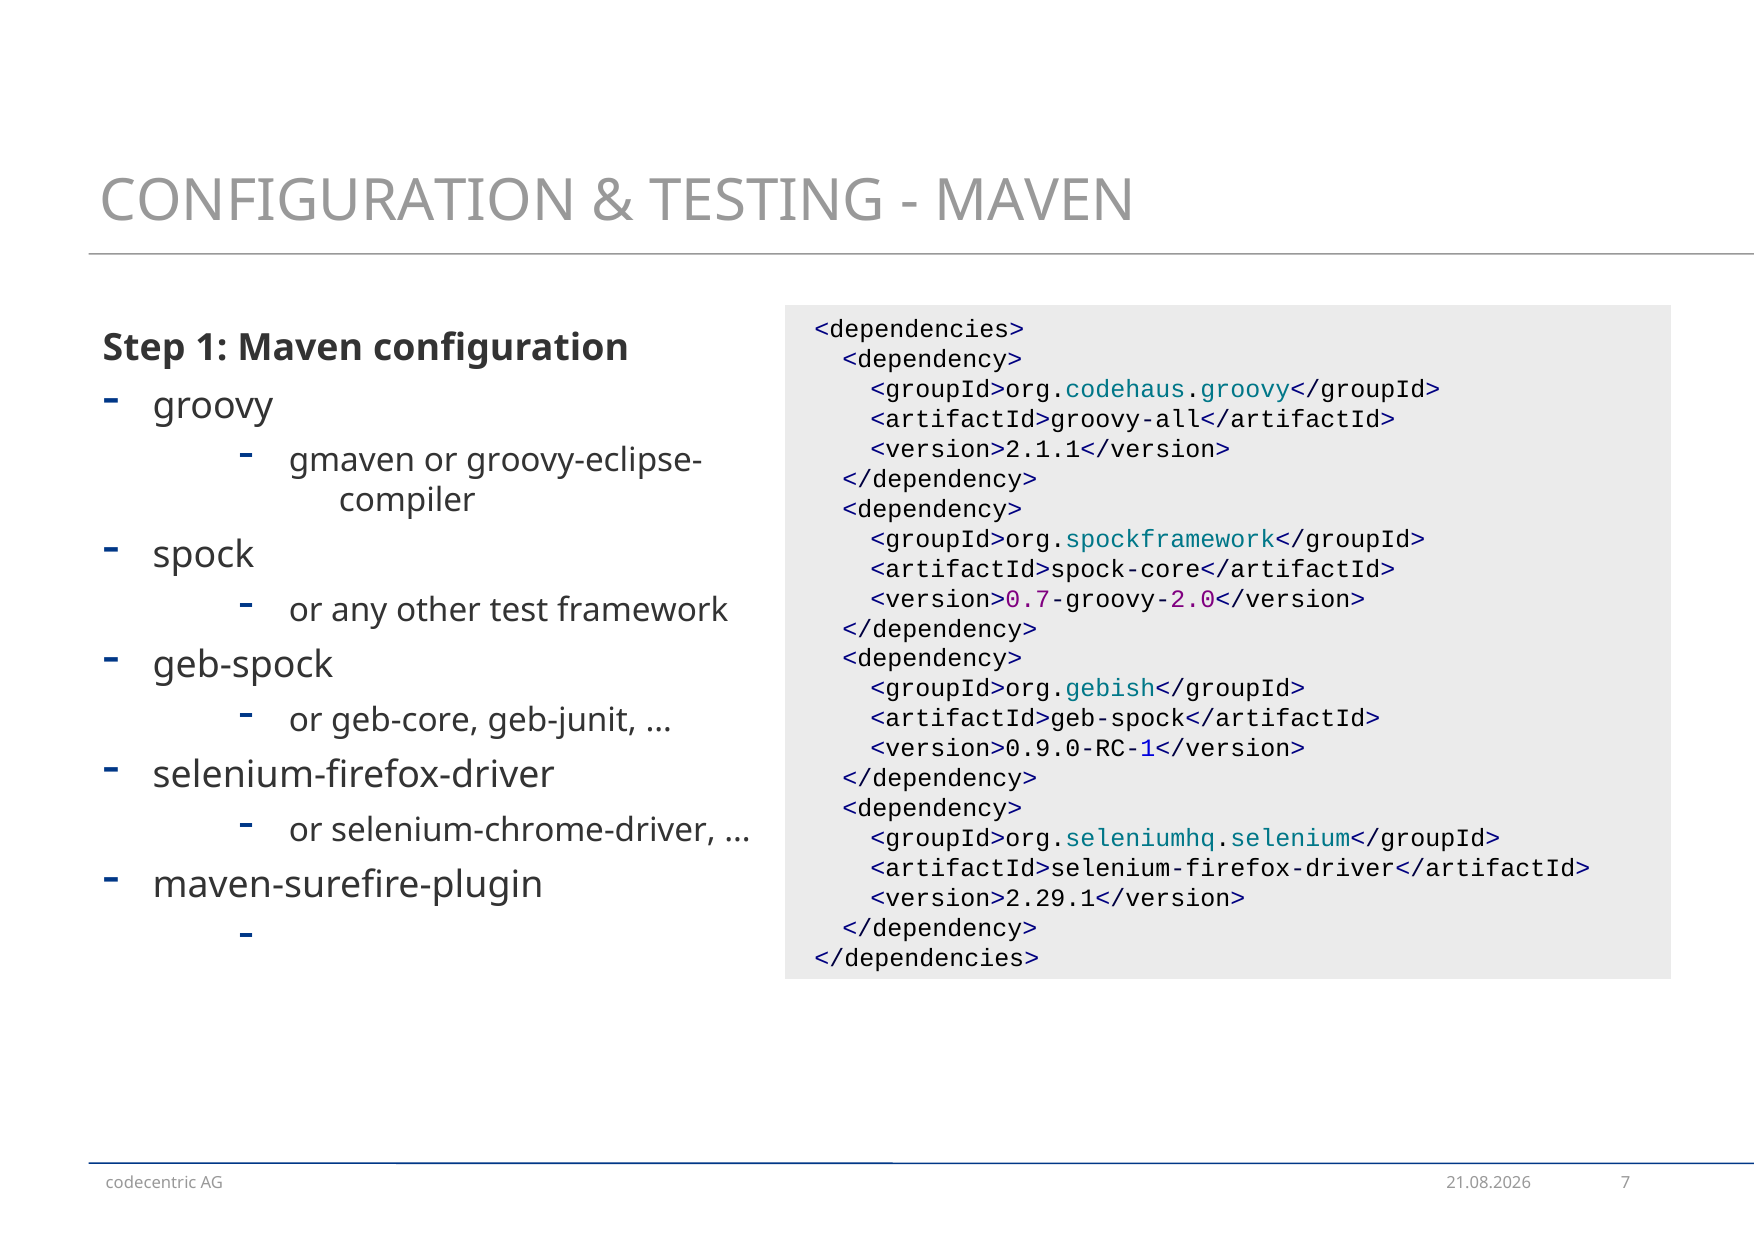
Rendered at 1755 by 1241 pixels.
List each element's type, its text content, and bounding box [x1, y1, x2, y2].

text_box 23.02.2013 [1429, 1163, 1603, 1219]
text_box [1603, 1163, 1697, 1219]
title Configuration & Testing - Maven [82, 153, 1695, 223]
list Step 1: Maven configuration groovy gmaven or groovy-eclipse-compiler spock or any other test framework geb-spock or geb-core, geb-junit, … selenium-firefox-driver or selenium-chrome-driver, … maven-surefire-plugin [85, 313, 783, 1093]
text_box <dependencies> <dependency> <groupId>org.codehaus.groovy</groupId> <artifactId>groovy-all</artifactId> <version>2.1.1</version> </dependency> <dependency> <groupId>org.spockframework</groupId> <artifactId>spock-core</artifactId> <version>0.7-groovy-2.0</version> </dependency> <dependency> <groupId>org.gebish</groupId> <artifactId>geb-spock</artifactId> <version>0.9.0-RC-1</version> </dependency> <dependency> <groupId>org.seleniumhq.selenium</groupId> <artifactId>selenium-firefox-driver</artifactId> <version>2.29.1</version> </dependency> </dependencies> [785, 305, 1671, 979]
